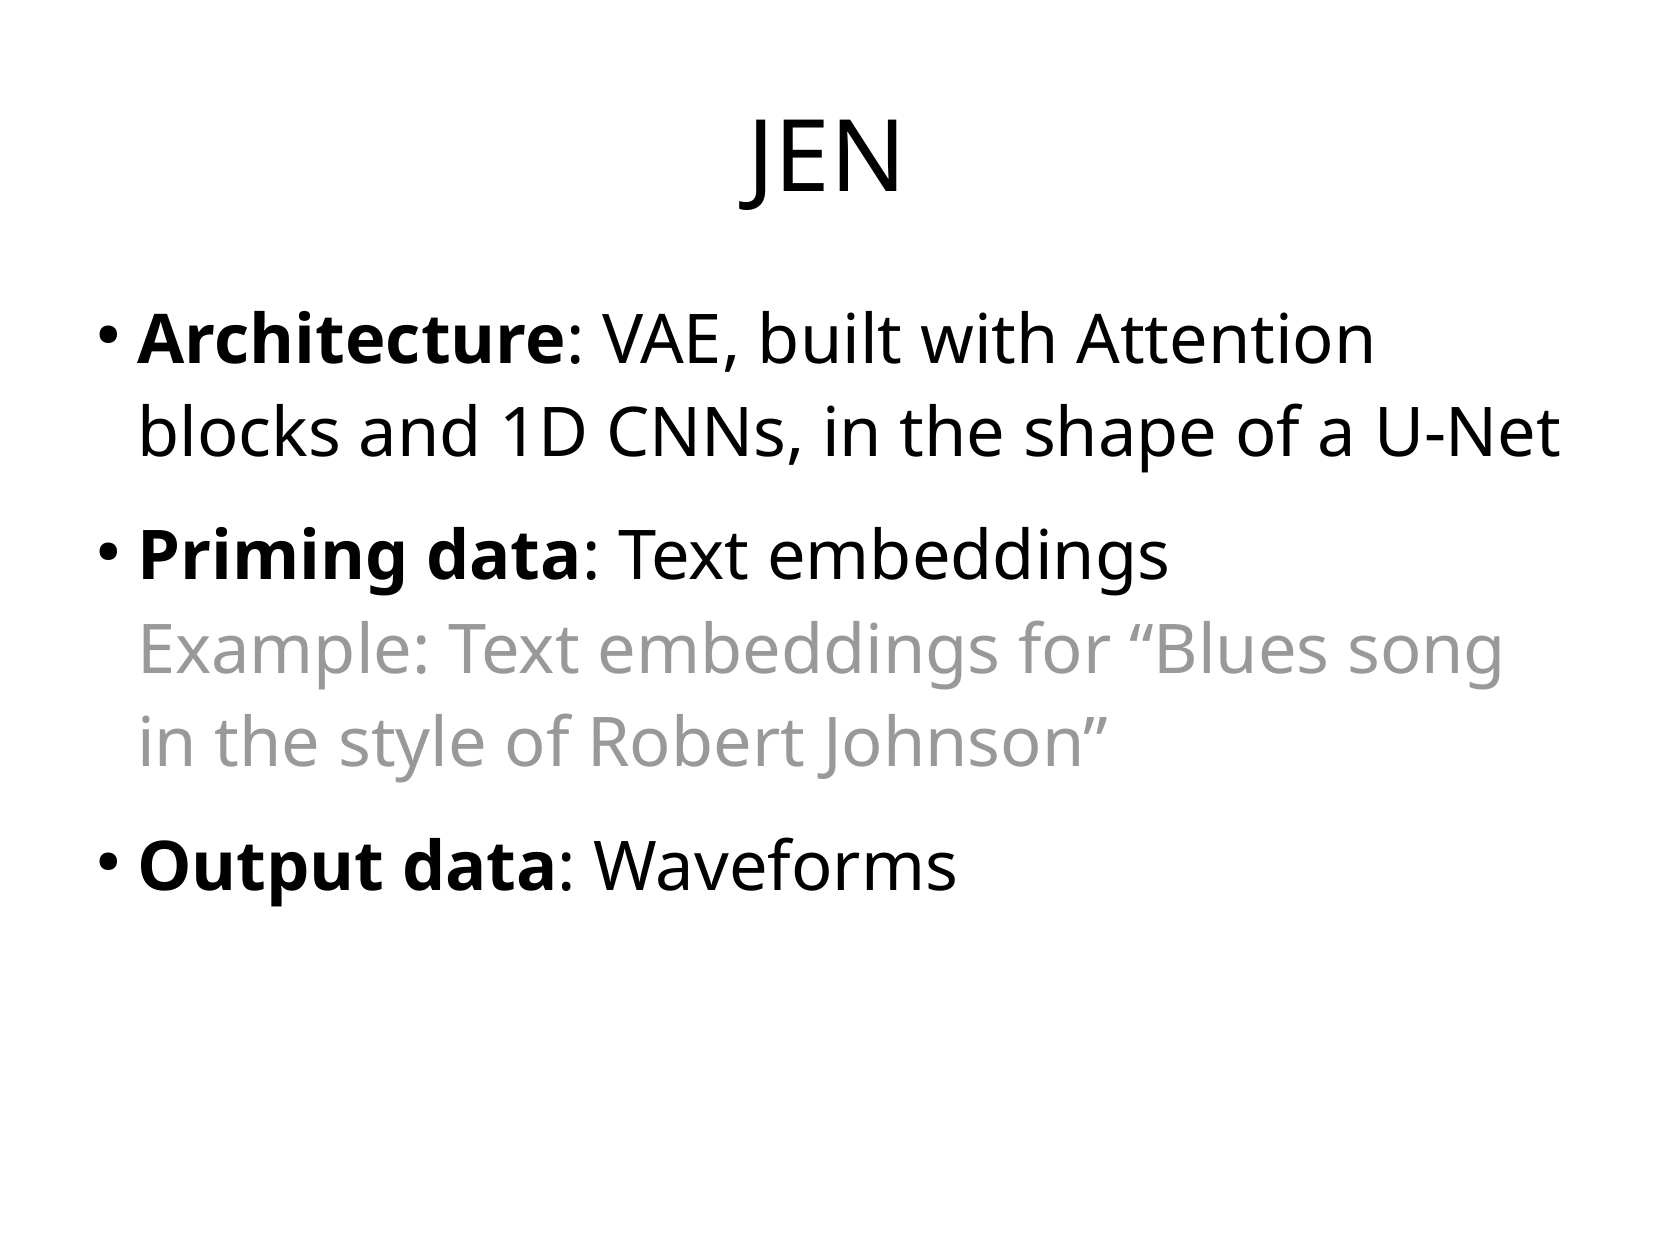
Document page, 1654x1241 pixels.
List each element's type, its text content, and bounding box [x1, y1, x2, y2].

list Architecture: VAE, built with Attention blocks and 1D CNNs, in the shape of a U-Net Priming data: Text embeddings Example: Text embeddings for “Blues song in the style of Robert Johnson” Output data: Waveforms [82, 290, 1571, 1010]
title JEN [82, 49, 1571, 257]
